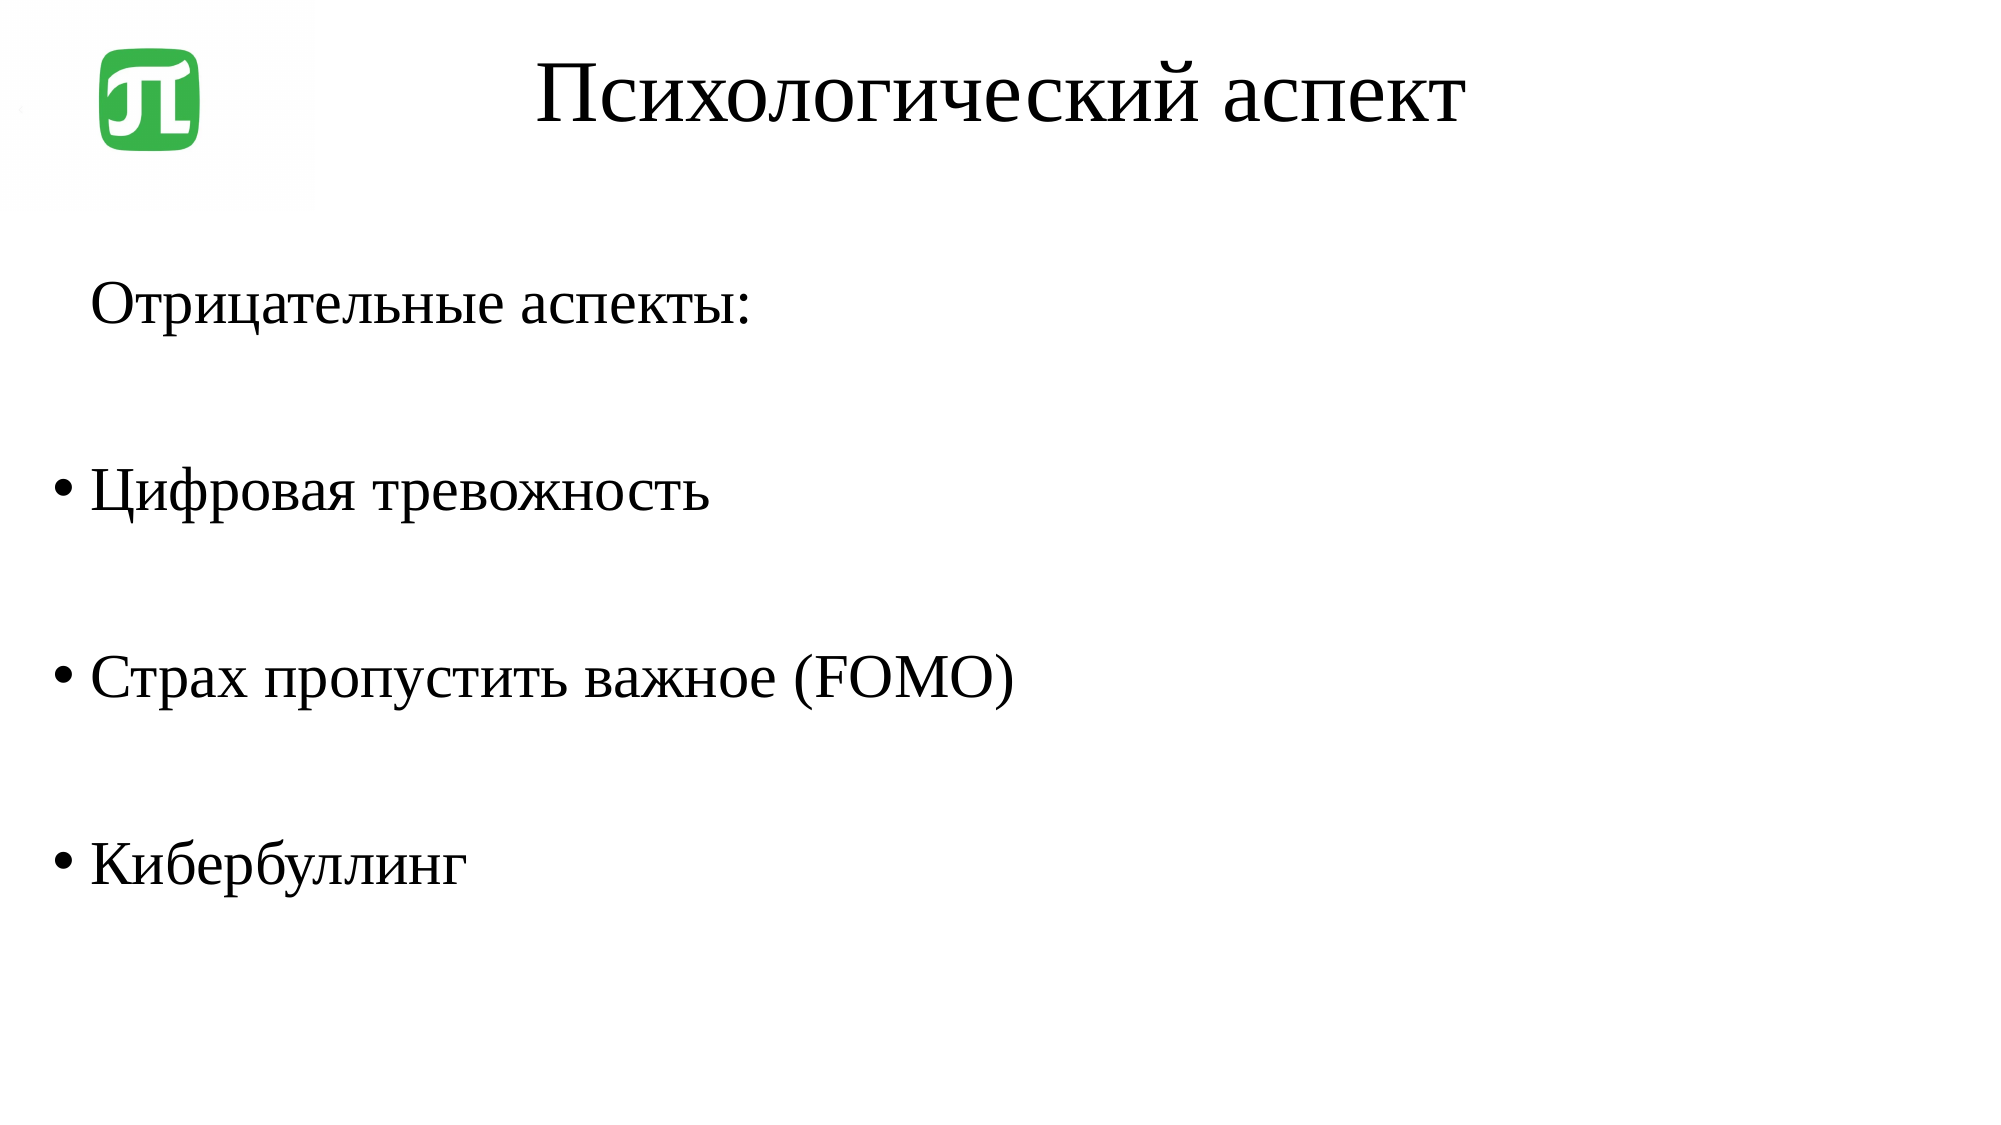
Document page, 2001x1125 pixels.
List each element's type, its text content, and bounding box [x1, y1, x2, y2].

picture [0, 0, 315, 211]
title Психологический аспект [150, 37, 1876, 255]
list Отрицательные аспекты: Цифровая тревожность Страх пропустить важное (FOMO) Кибербуллинг [37, 262, 1951, 977]
